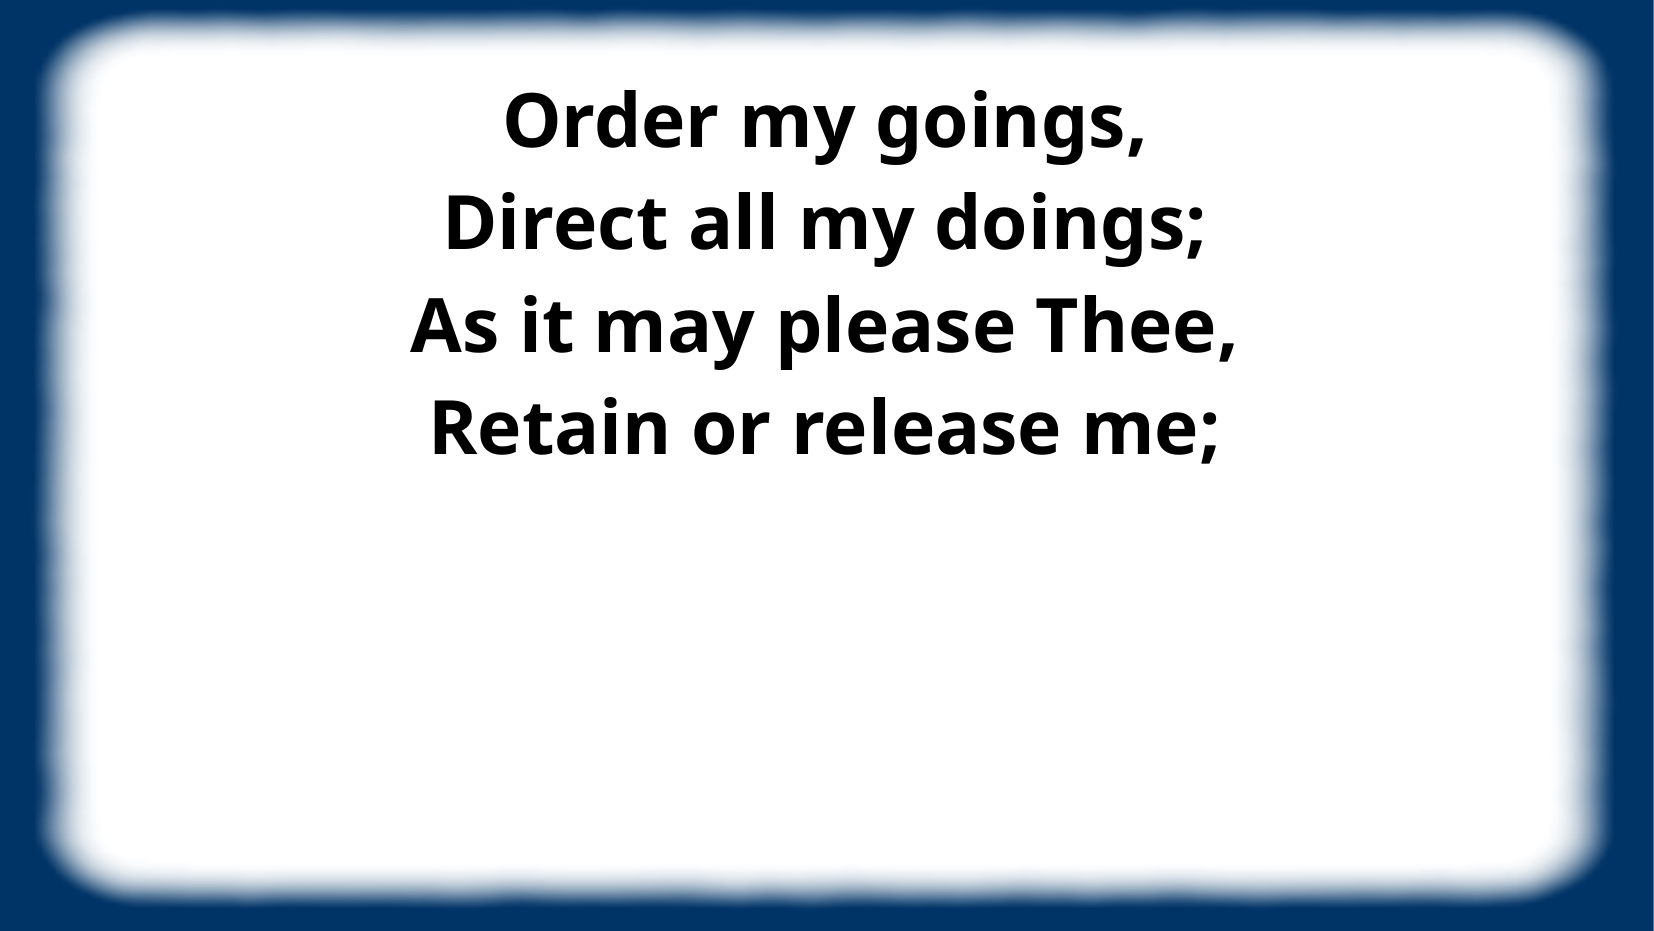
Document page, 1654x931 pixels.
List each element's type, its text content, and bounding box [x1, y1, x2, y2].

text_box Order my goings, Direct all my doings; As it may please Thee, Retain or release me; [90, 60, 1561, 541]
picture [0, 0, 1654, 931]
